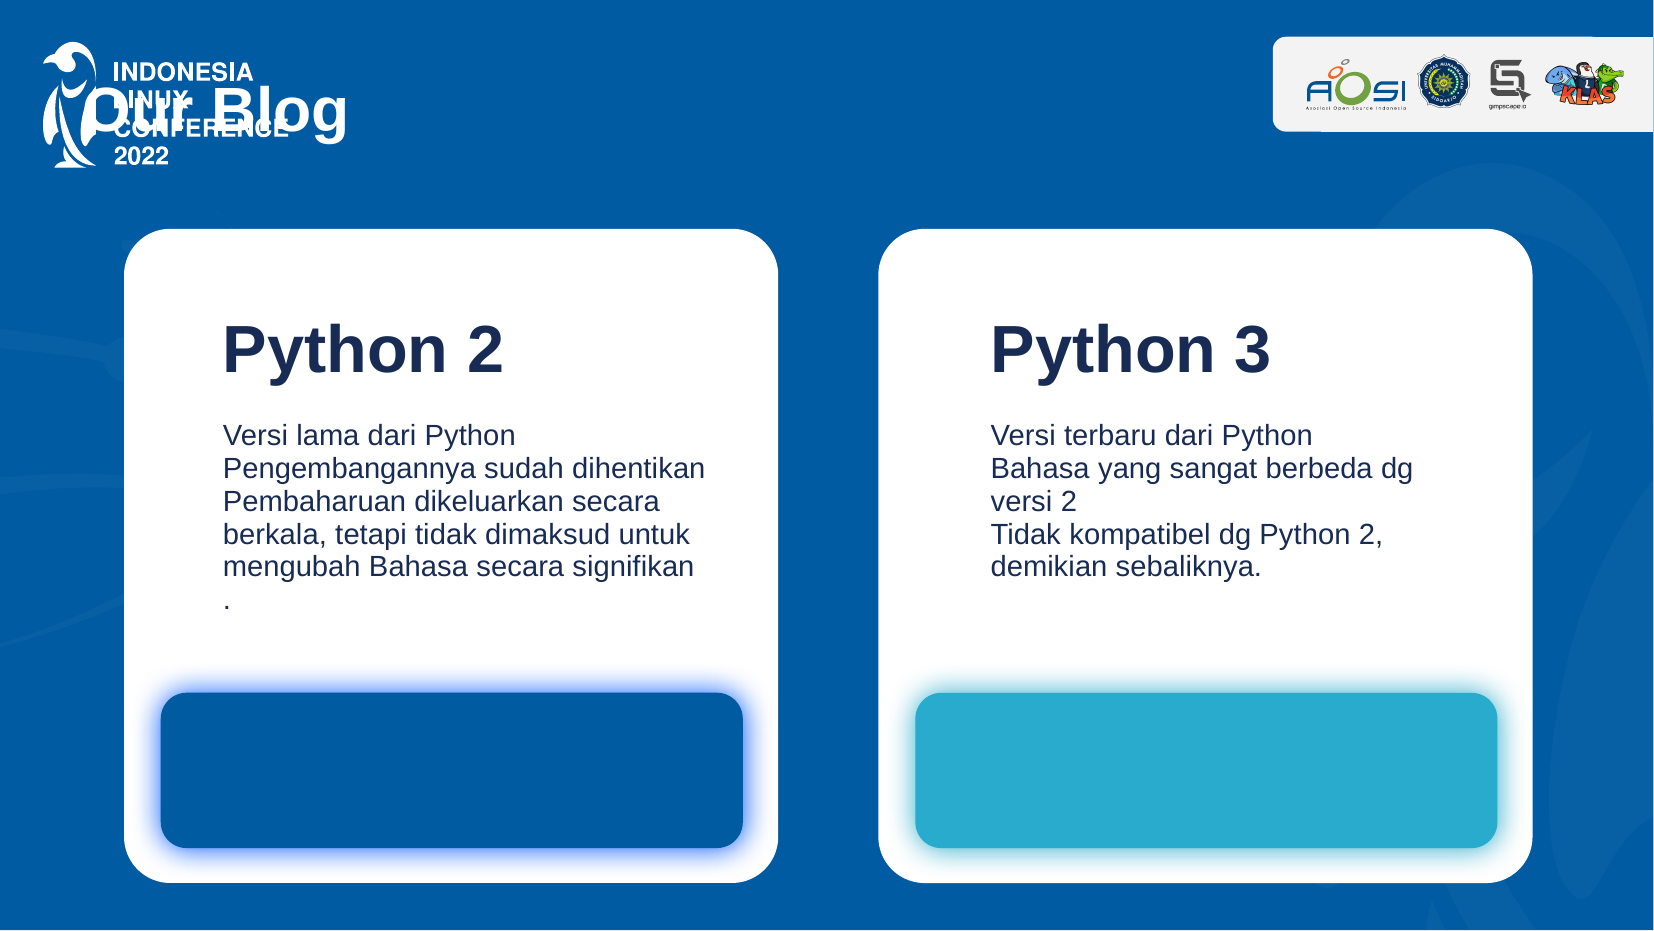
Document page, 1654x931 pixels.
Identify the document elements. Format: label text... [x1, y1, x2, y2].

picture [1417, 54, 1471, 75]
title Our Blog [82, 75, 1576, 188]
text_box Python 3 Versi terbaru dari Python Bahasa yang sangat berbeda dg versi 2 Tidak kompatibel dg Python 2, demikian sebaliknya. [955, 290, 1481, 638]
picture [1545, 62, 1624, 105]
text_box [878, 228, 1533, 884]
text_box [124, 228, 779, 883]
text_box Python 2 Versi lama dari Python Pengembangannya sudah dihentikan Pembaharuan dikeluarkan secara berkala, tetapi tidak dimaksud untuk mengubah Bahasa secara signifikan . [187, 290, 713, 638]
